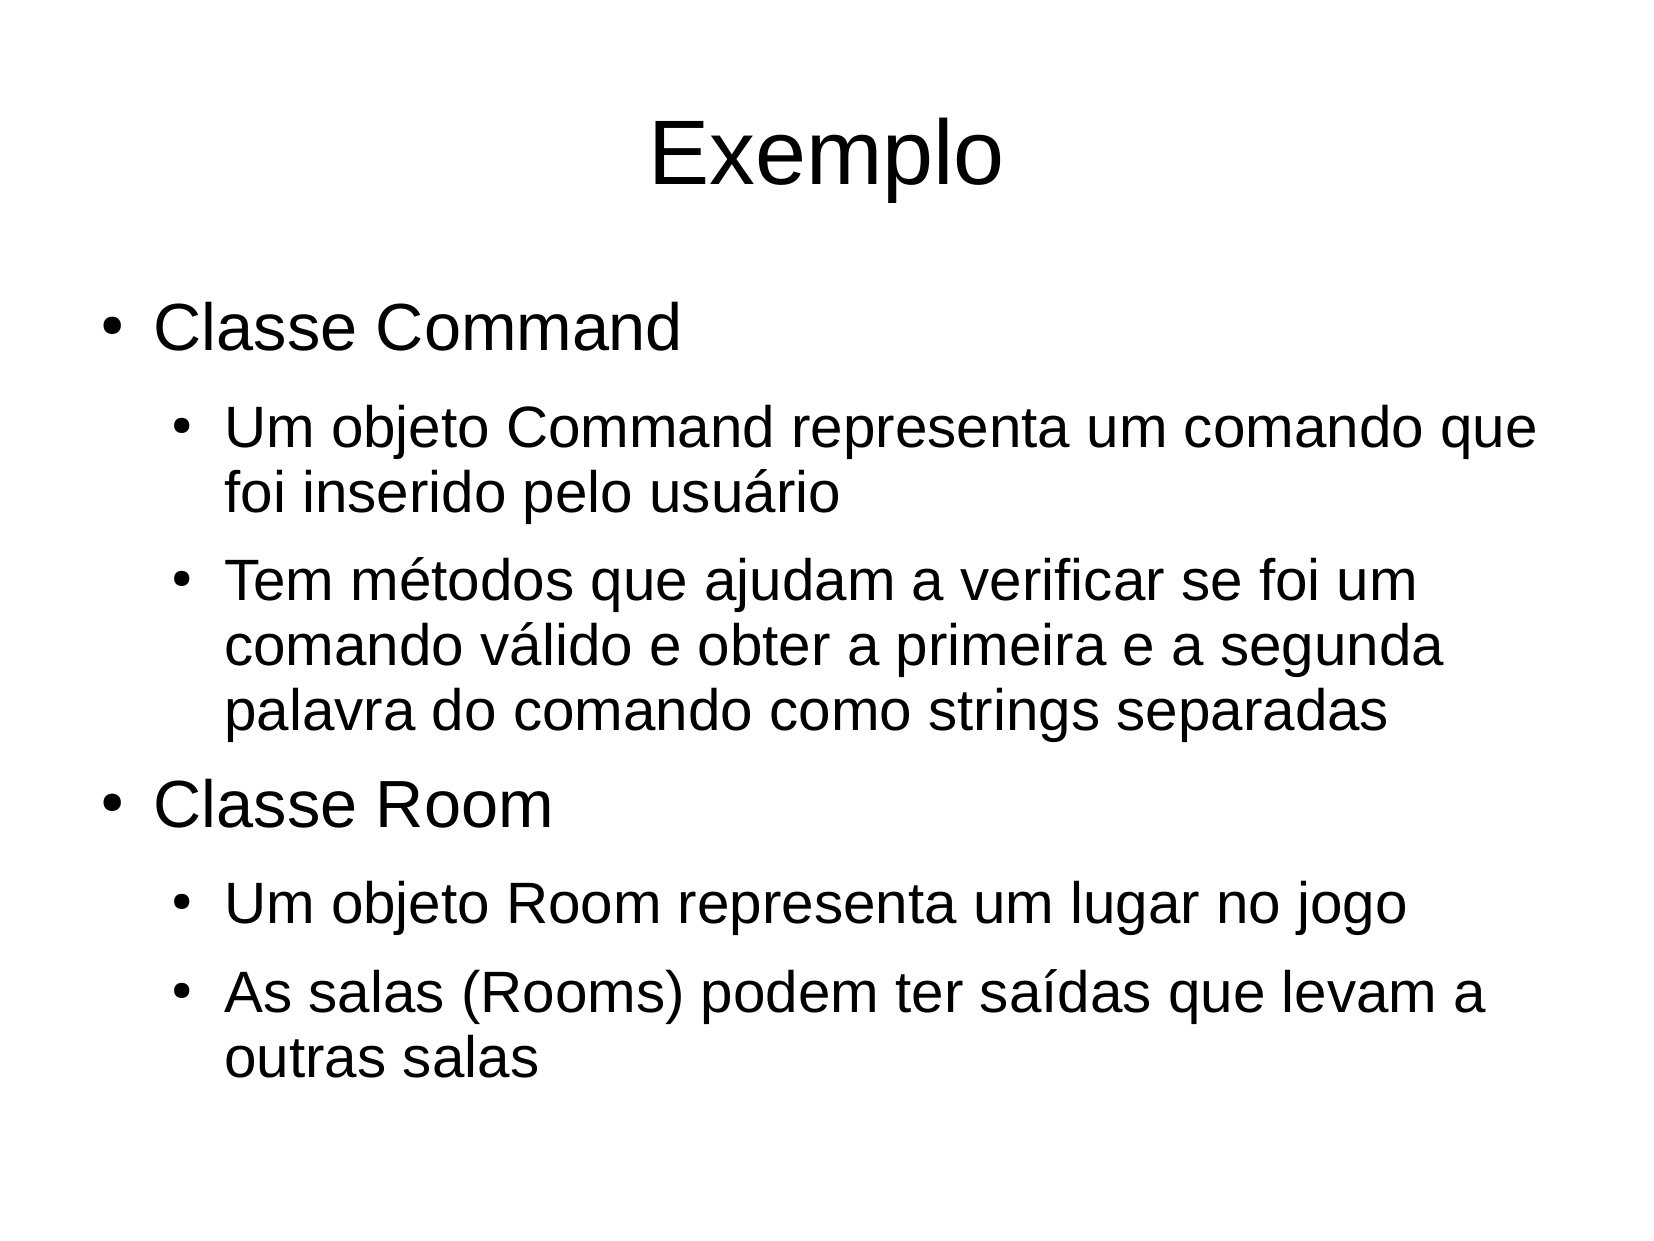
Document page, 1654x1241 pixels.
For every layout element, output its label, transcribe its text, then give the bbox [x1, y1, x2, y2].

list Classe Command Um objeto Command representa um comando que foi inserido pelo usuário Tem métodos que ajudam a verificar se foi um comando válido e obter a primeira e a segunda palavra do comando como strings separadas Classe Room Um objeto Room representa um lugar no jogo As salas (Rooms) podem ter saídas que levam a outras salas [82, 290, 1571, 1168]
title Exemplo [82, 49, 1571, 257]
